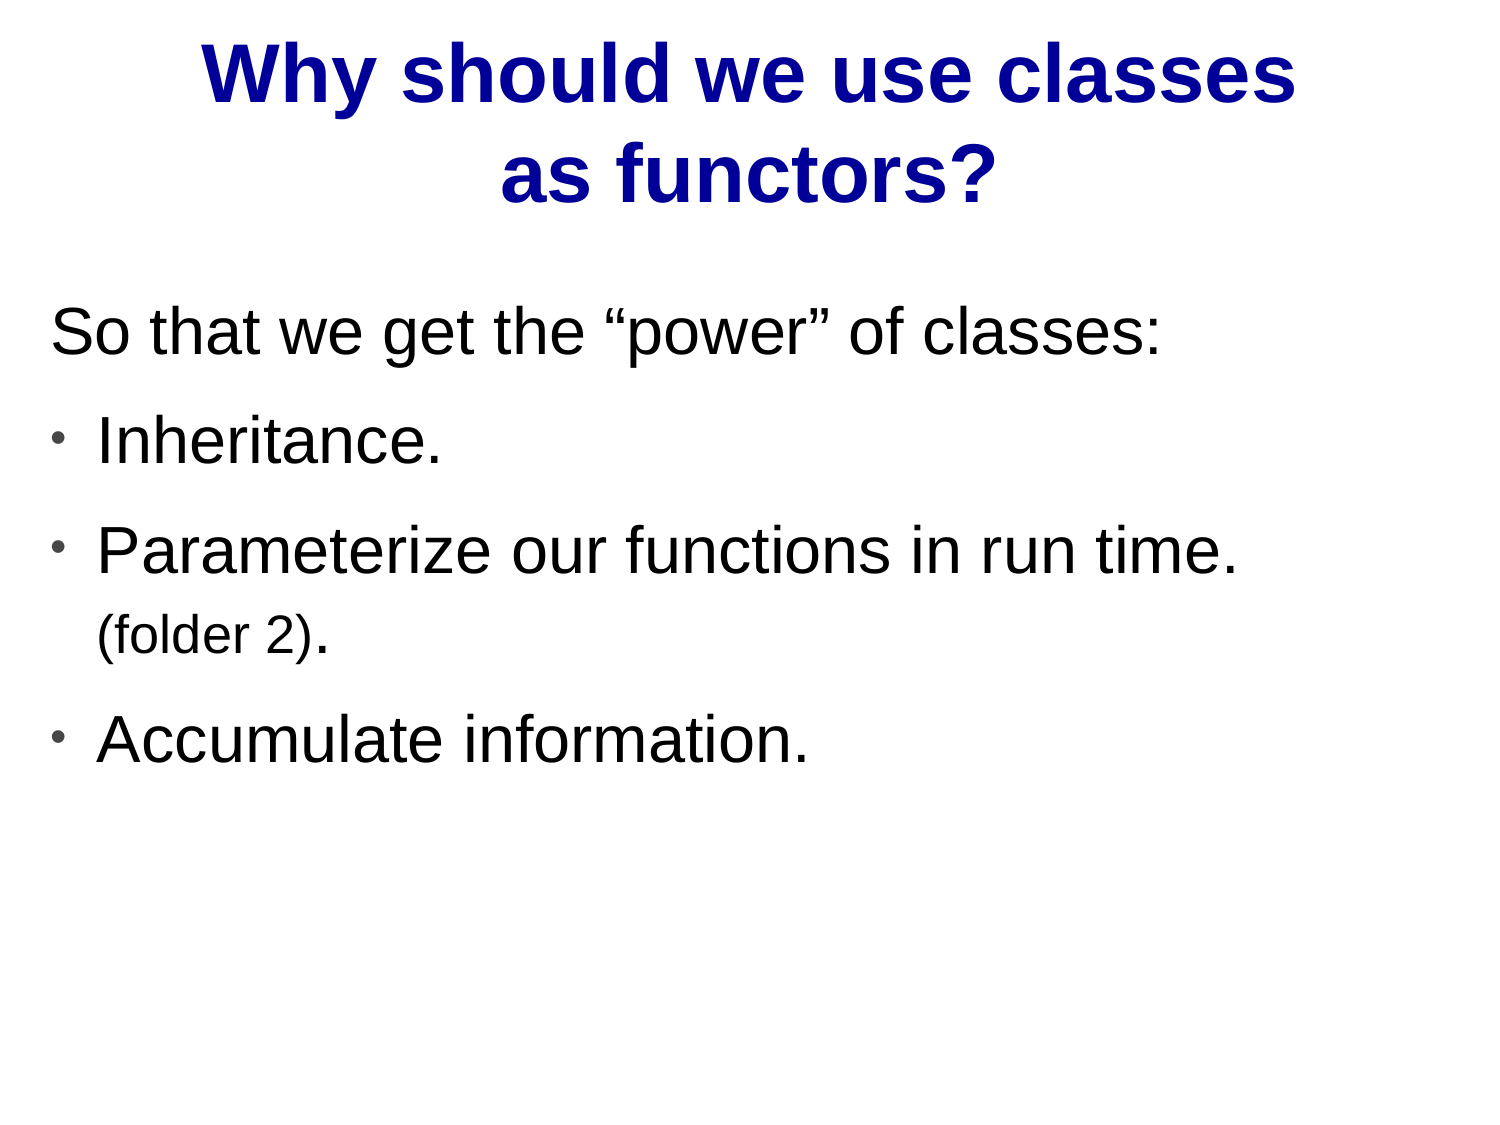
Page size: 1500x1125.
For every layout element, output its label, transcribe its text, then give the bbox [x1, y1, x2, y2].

list So that we get the “power” of classes: Inheritance. Parameterize our functions in run time. (folder 2). Accumulate information. [50, 287, 1468, 1112]
title Why should we use classes as functors? [0, 11, 1500, 227]
